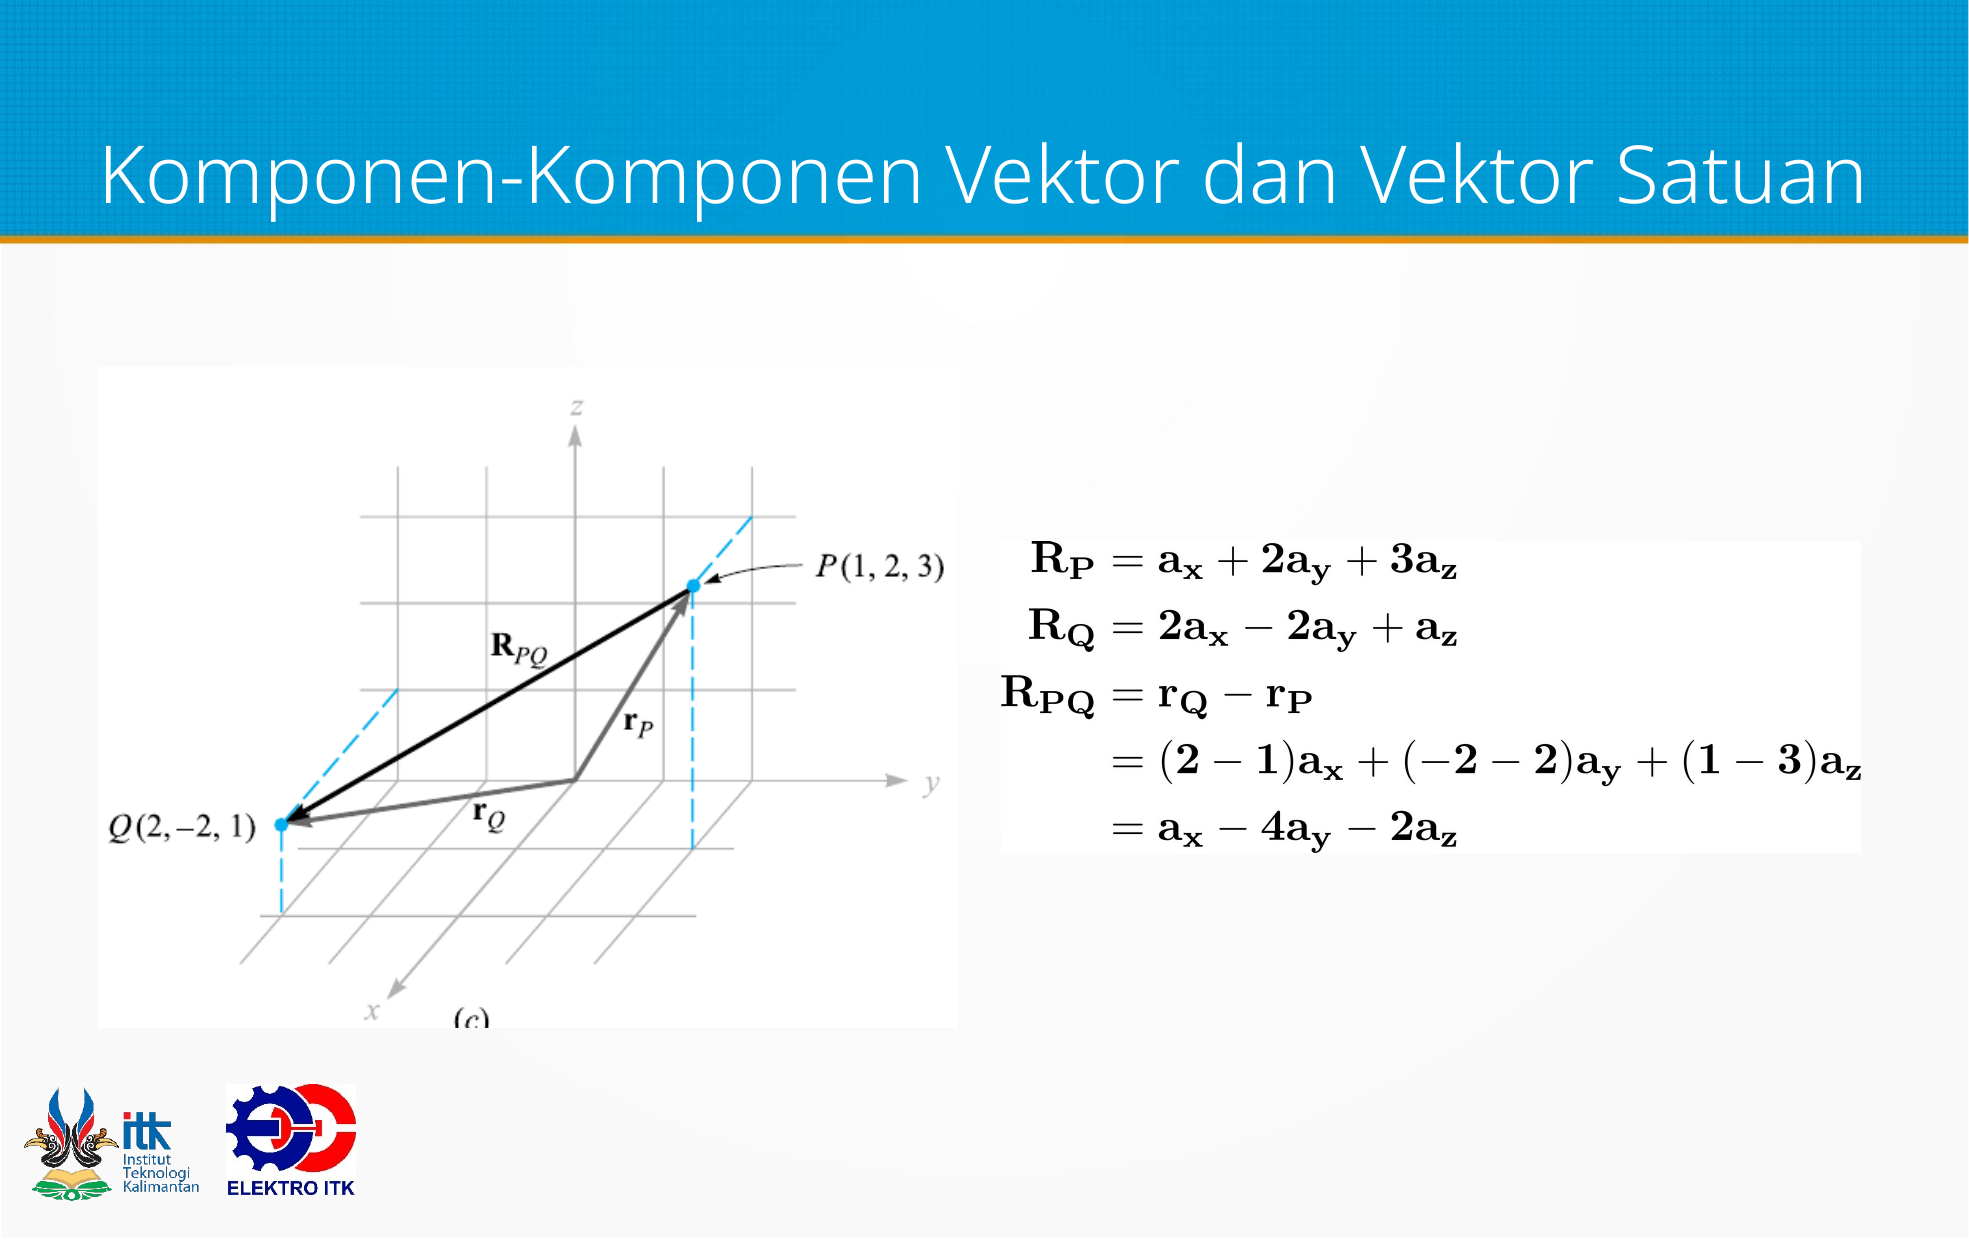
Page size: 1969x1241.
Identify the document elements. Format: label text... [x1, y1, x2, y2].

title Komponen-Komponen Vektor dan Vektor Satuan [98, 19, 1870, 227]
picture [0, 233, 1969, 1241]
